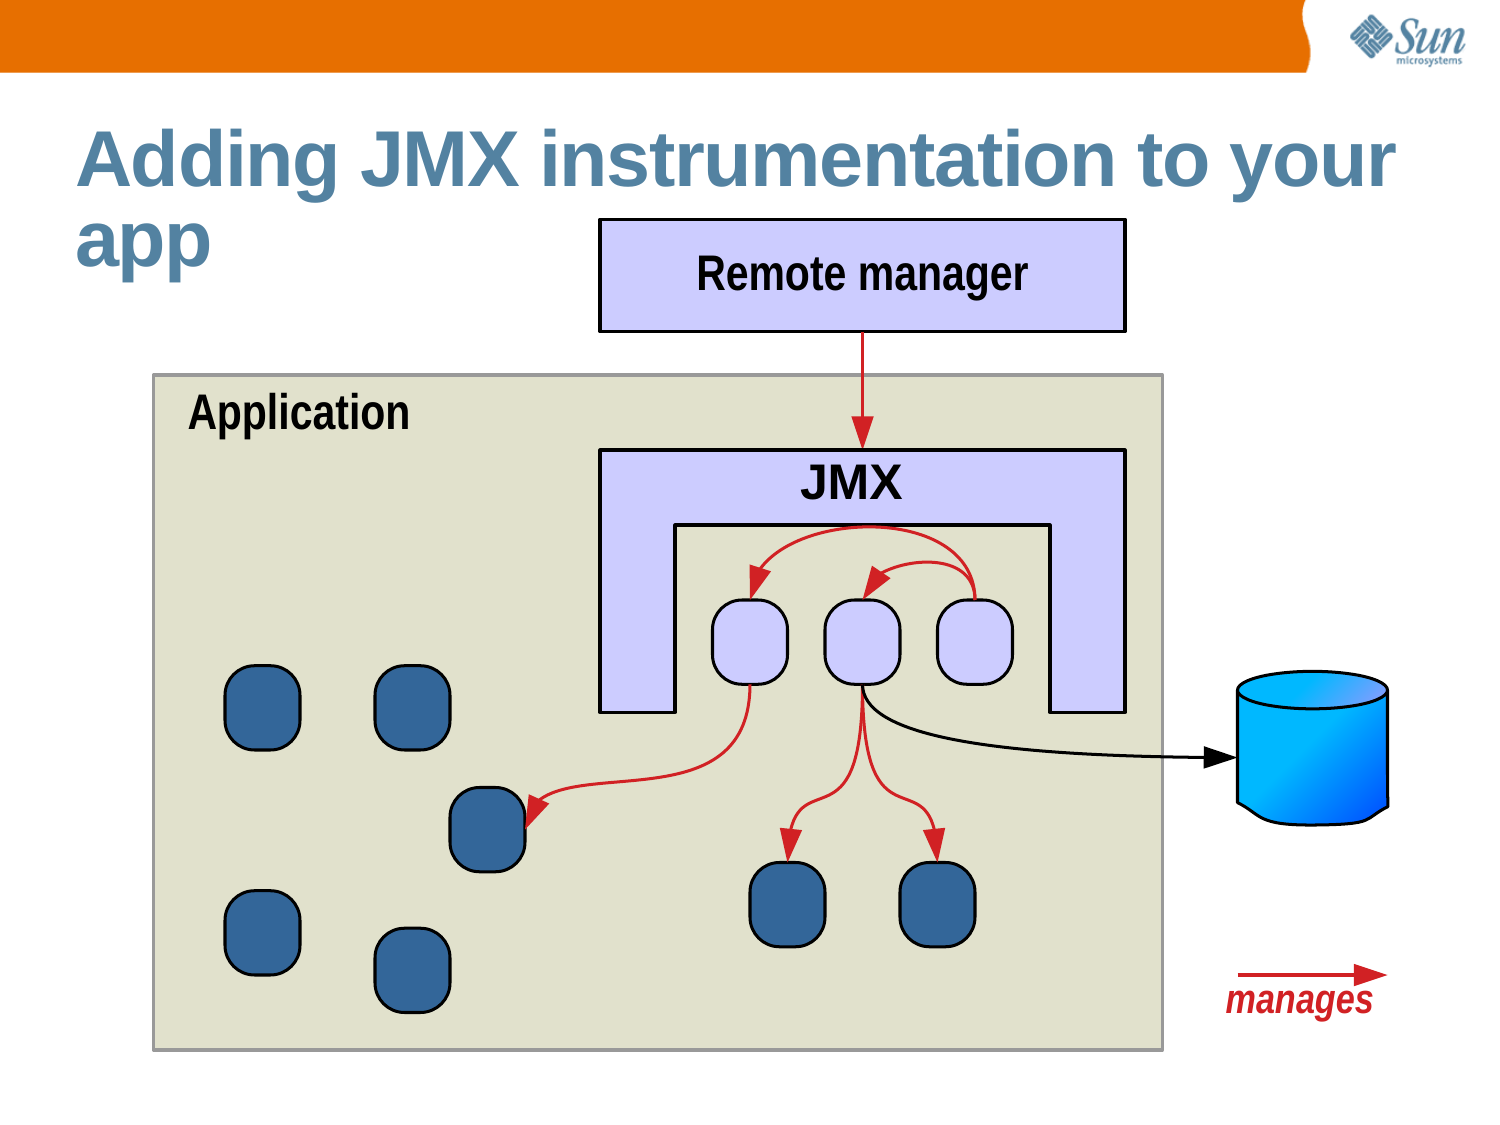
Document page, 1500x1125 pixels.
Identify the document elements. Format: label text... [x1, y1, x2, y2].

title Adding JMX instrumentation to your app [75, 122, 1438, 292]
text_box JMX [799, 461, 926, 522]
text_box [1237, 671, 1388, 826]
text_box Remote manager [600, 219, 1126, 332]
text_box Application [187, 390, 460, 451]
text_box [153, 375, 1163, 1051]
picture [0, 0, 1500, 75]
text_box manages [1225, 981, 1398, 1031]
